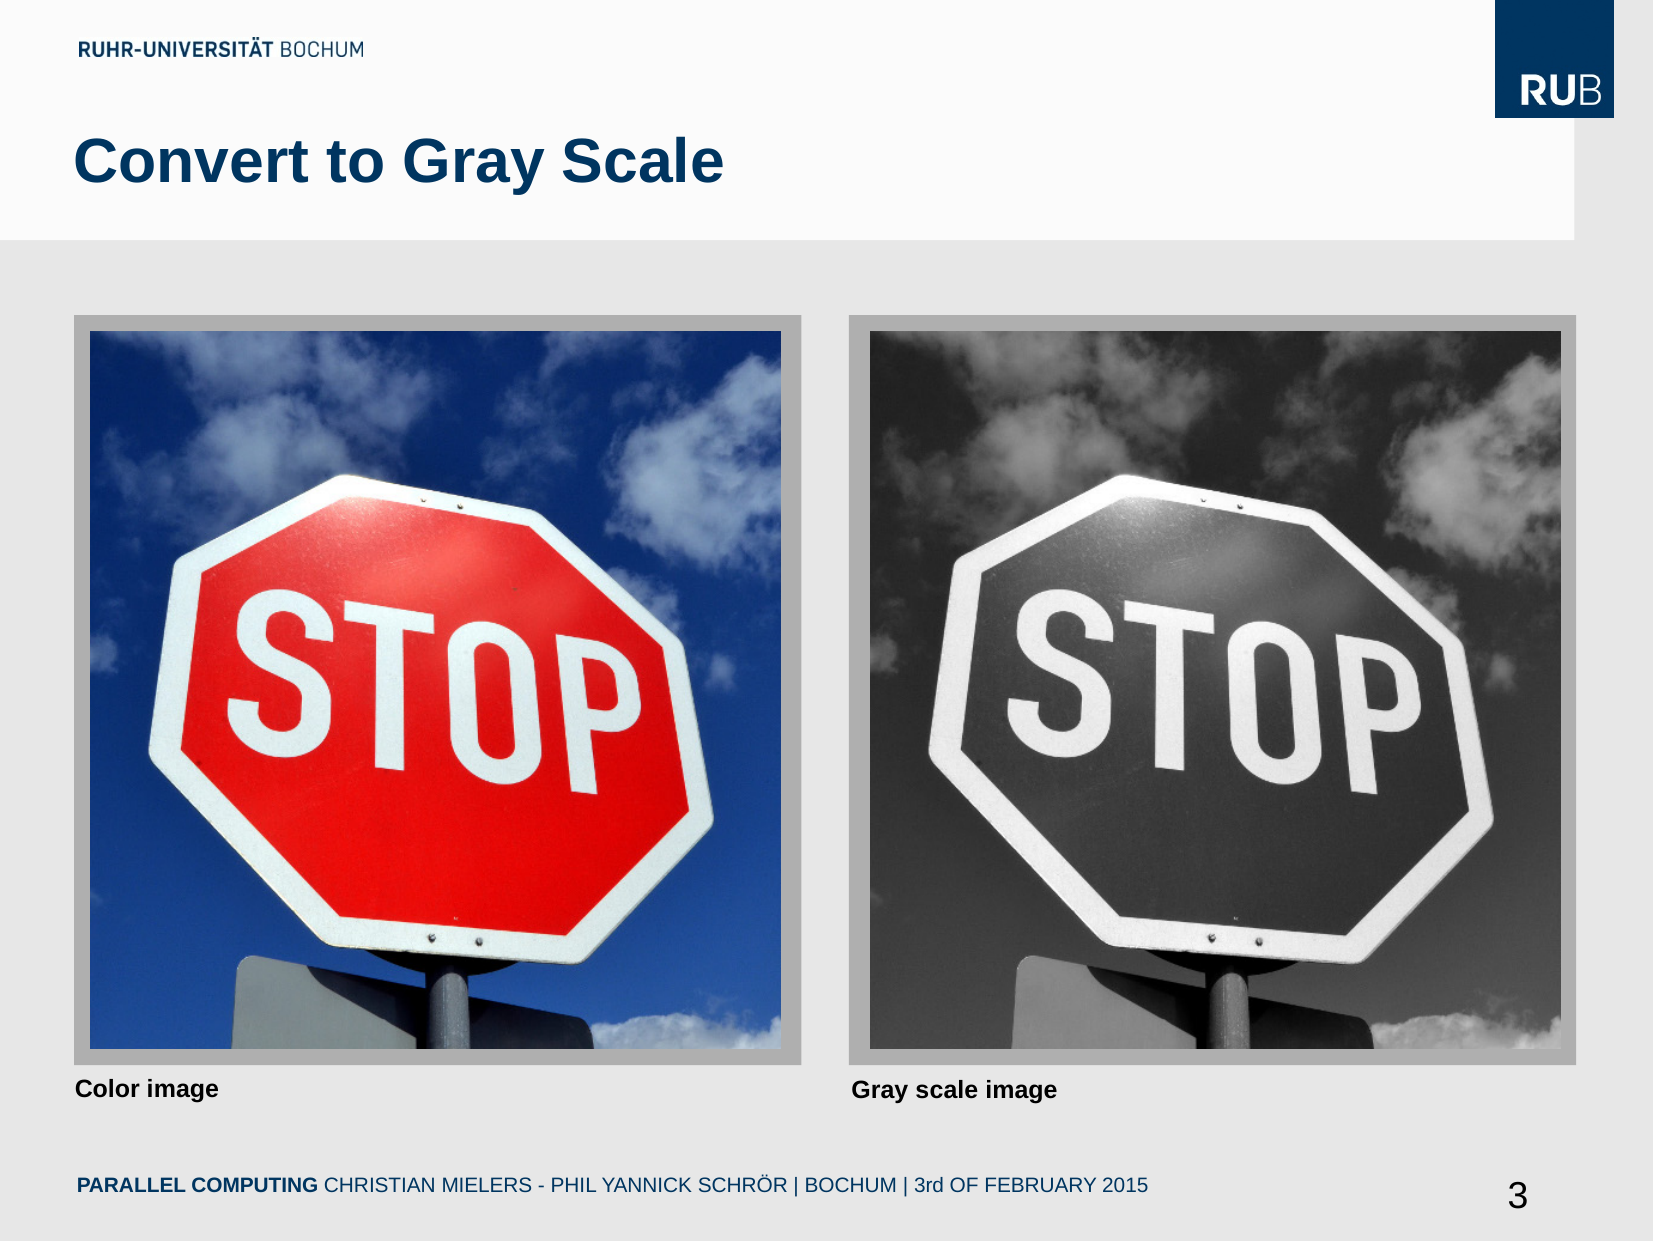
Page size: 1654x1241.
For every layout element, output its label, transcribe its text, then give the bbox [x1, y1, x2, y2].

text_box Convert to Gray Scale [73, 120, 1257, 196]
text_box Gray scale image [851, 1073, 1577, 1104]
text_box [74, 315, 802, 1066]
picture [870, 331, 1561, 1049]
picture [90, 331, 781, 1049]
picture [79, 37, 363, 57]
text_box PARALLEL COMPUTING CHRISTIAN MIELERS - PHIL YANNICK SCHRÖR | BOCHUM | 3rd OF FEBRUARY 2015 [76, 1171, 1460, 1197]
text_box [848, 315, 1577, 1066]
picture [1495, 0, 1614, 118]
text_box Color image [74, 1072, 800, 1103]
